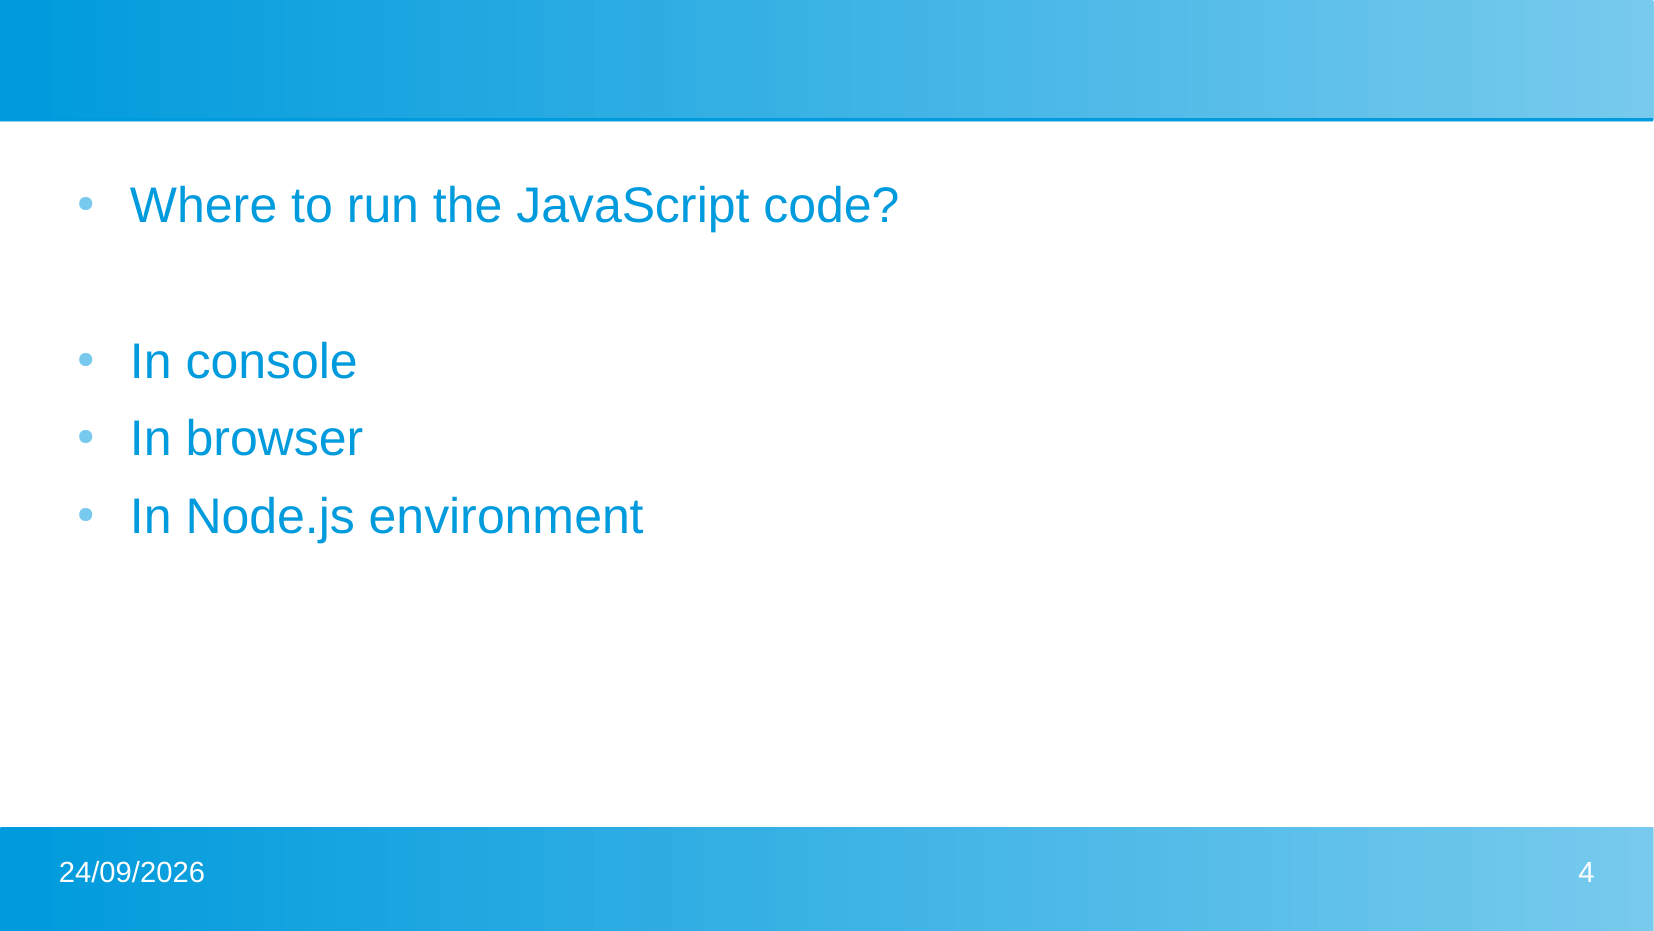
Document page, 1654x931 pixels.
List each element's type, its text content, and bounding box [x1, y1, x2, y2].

list Where to run the JavaScript code? In console In browser In Node.js environment [59, 177, 1595, 768]
